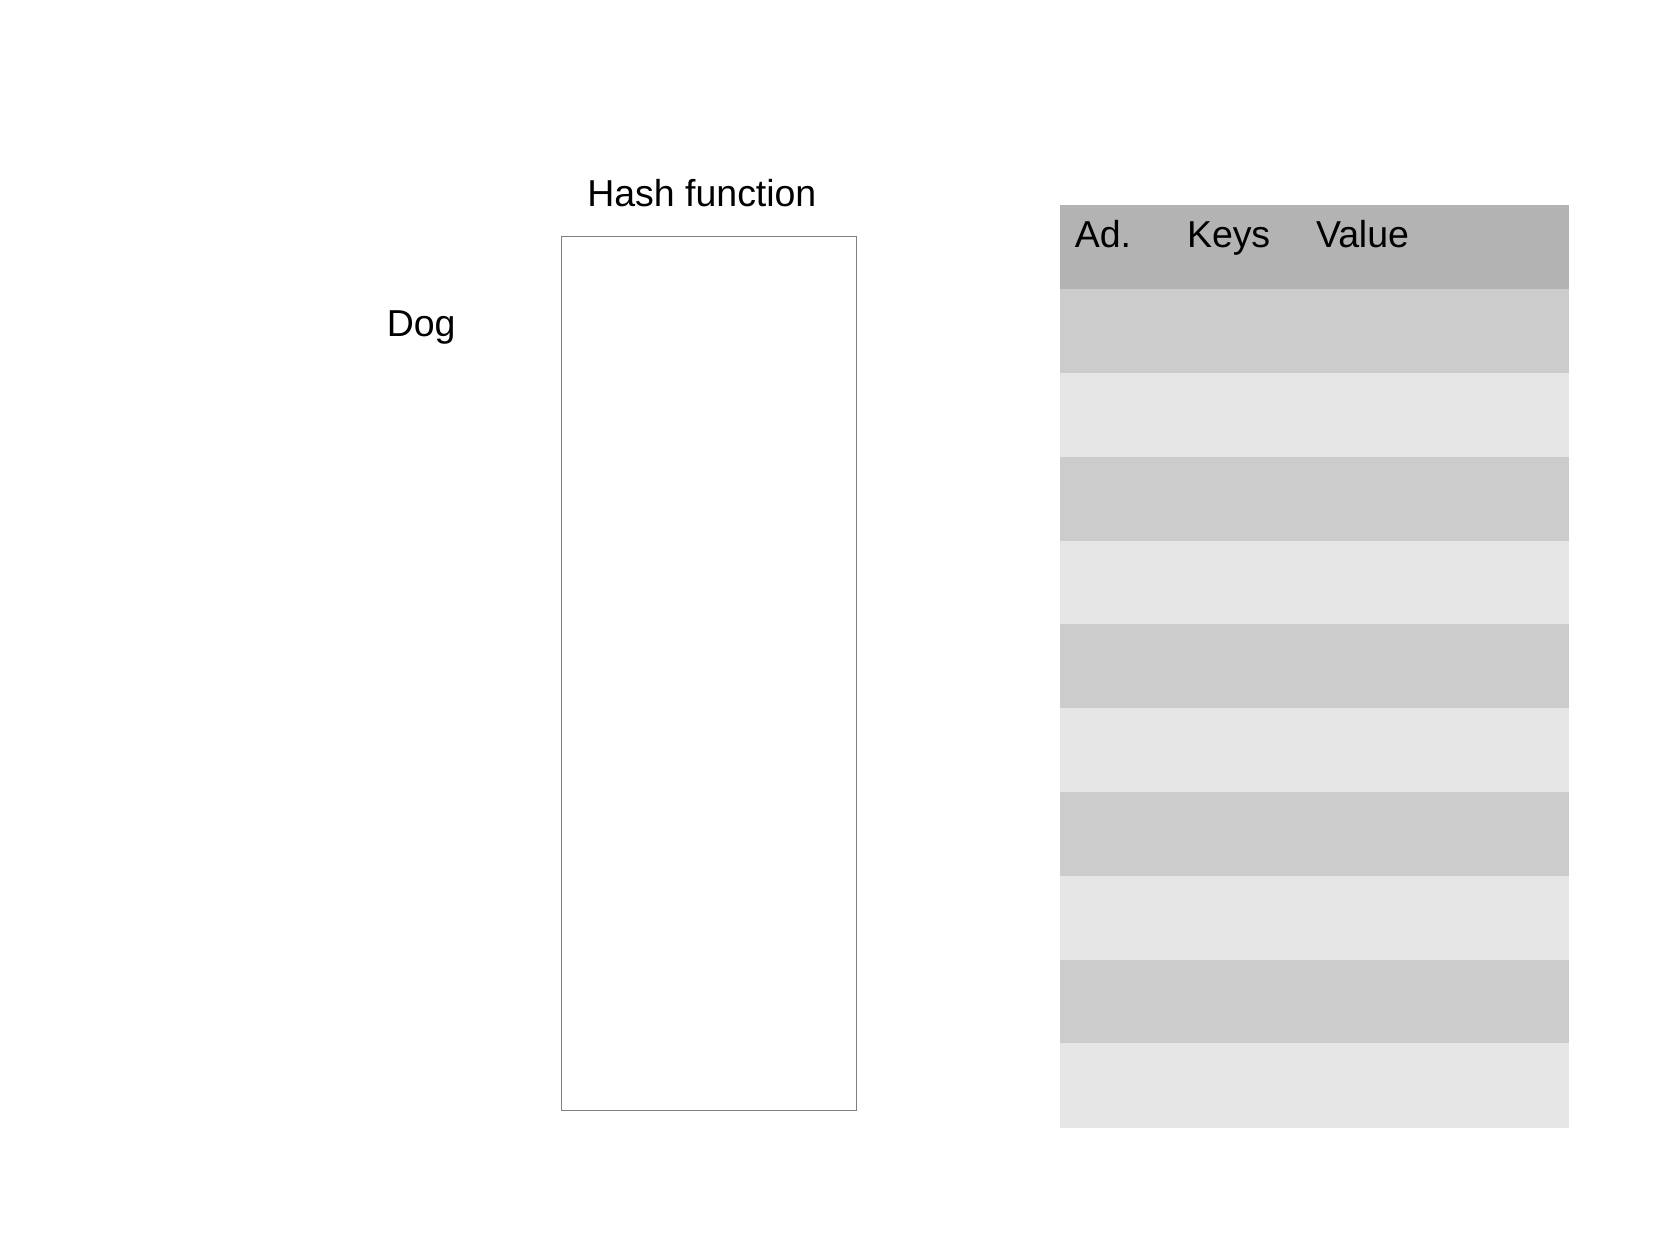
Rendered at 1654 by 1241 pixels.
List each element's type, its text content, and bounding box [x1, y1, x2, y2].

table_cell [1172, 708, 1301, 792]
table_cell [1301, 708, 1569, 792]
table_cell [1301, 960, 1569, 1043]
table_cell [1172, 541, 1301, 624]
table_cell [1172, 457, 1301, 541]
table_cell [1301, 624, 1569, 708]
table_cell [1172, 373, 1301, 457]
table_cell [1301, 541, 1569, 624]
table_cell [1060, 624, 1172, 708]
table_cell [1301, 792, 1569, 876]
text_box Dog [372, 295, 502, 395]
table_cell [1060, 541, 1172, 624]
table_cell [1060, 457, 1172, 541]
table_cell [1172, 792, 1301, 876]
table_header Value [1301, 205, 1569, 289]
table_cell [1172, 1043, 1301, 1128]
table_cell [1060, 792, 1172, 876]
table_cell [1060, 708, 1172, 792]
table_cell [1301, 289, 1569, 373]
table_header Ad. [1060, 205, 1172, 289]
table_cell [1172, 289, 1301, 373]
table_cell [1172, 960, 1301, 1043]
text_box Hash function [572, 165, 845, 223]
table_cell [1172, 876, 1301, 960]
table_cell [1301, 876, 1569, 960]
table_cell [1172, 624, 1301, 708]
table_cell [1060, 876, 1172, 960]
table_cell [1301, 373, 1569, 457]
table_cell [1060, 289, 1172, 373]
table_cell [1301, 1043, 1569, 1128]
table_cell [1060, 960, 1172, 1043]
table_cell [1060, 1043, 1172, 1128]
text_box [561, 236, 857, 1111]
table_cell [1060, 373, 1172, 457]
table_header Keys [1172, 205, 1301, 289]
table_cell [1301, 457, 1569, 541]
